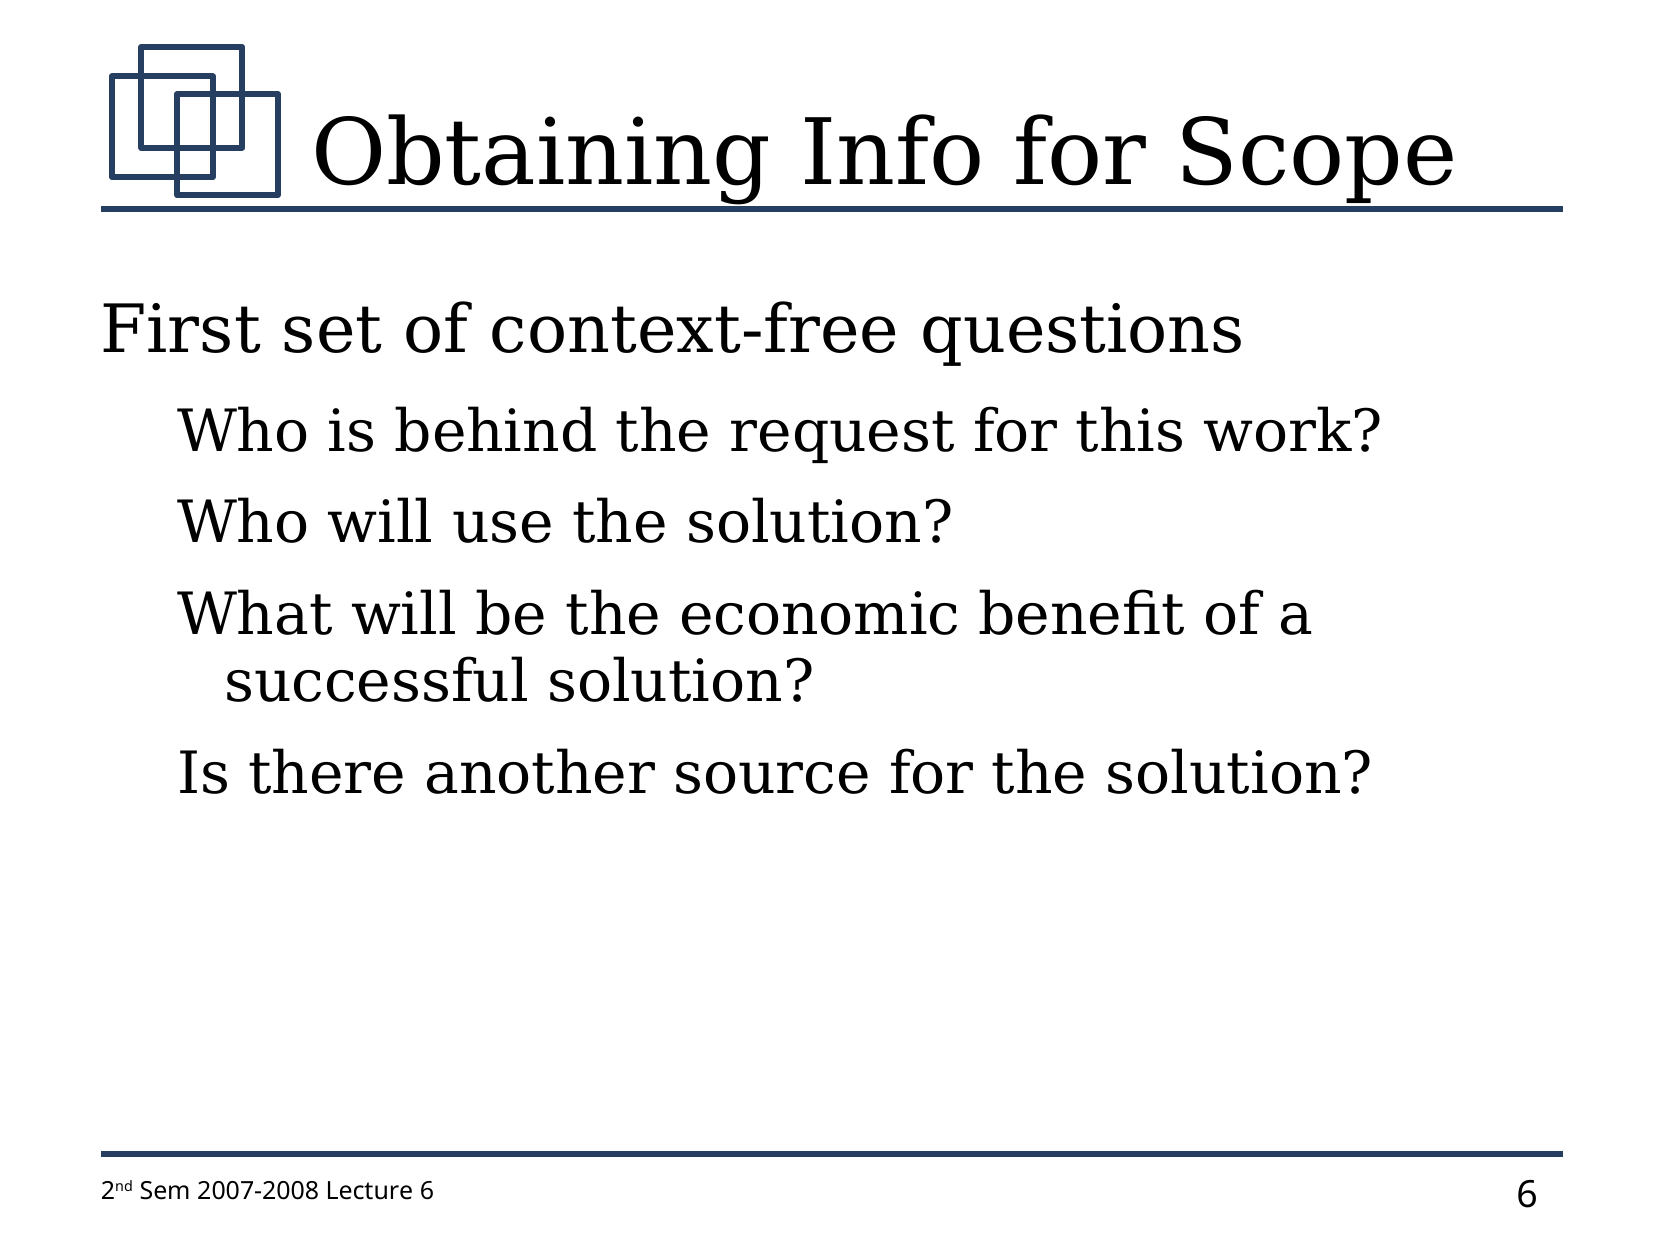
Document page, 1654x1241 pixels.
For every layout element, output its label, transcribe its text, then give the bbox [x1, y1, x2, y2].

title Obtaining Info for Scope [82, 49, 1571, 257]
list First set of context-free questions Who is behind the request for this work? Who will use the solution? What will be the economic benefit of a successful solution? Is there another source for the solution? [82, 290, 1571, 1109]
